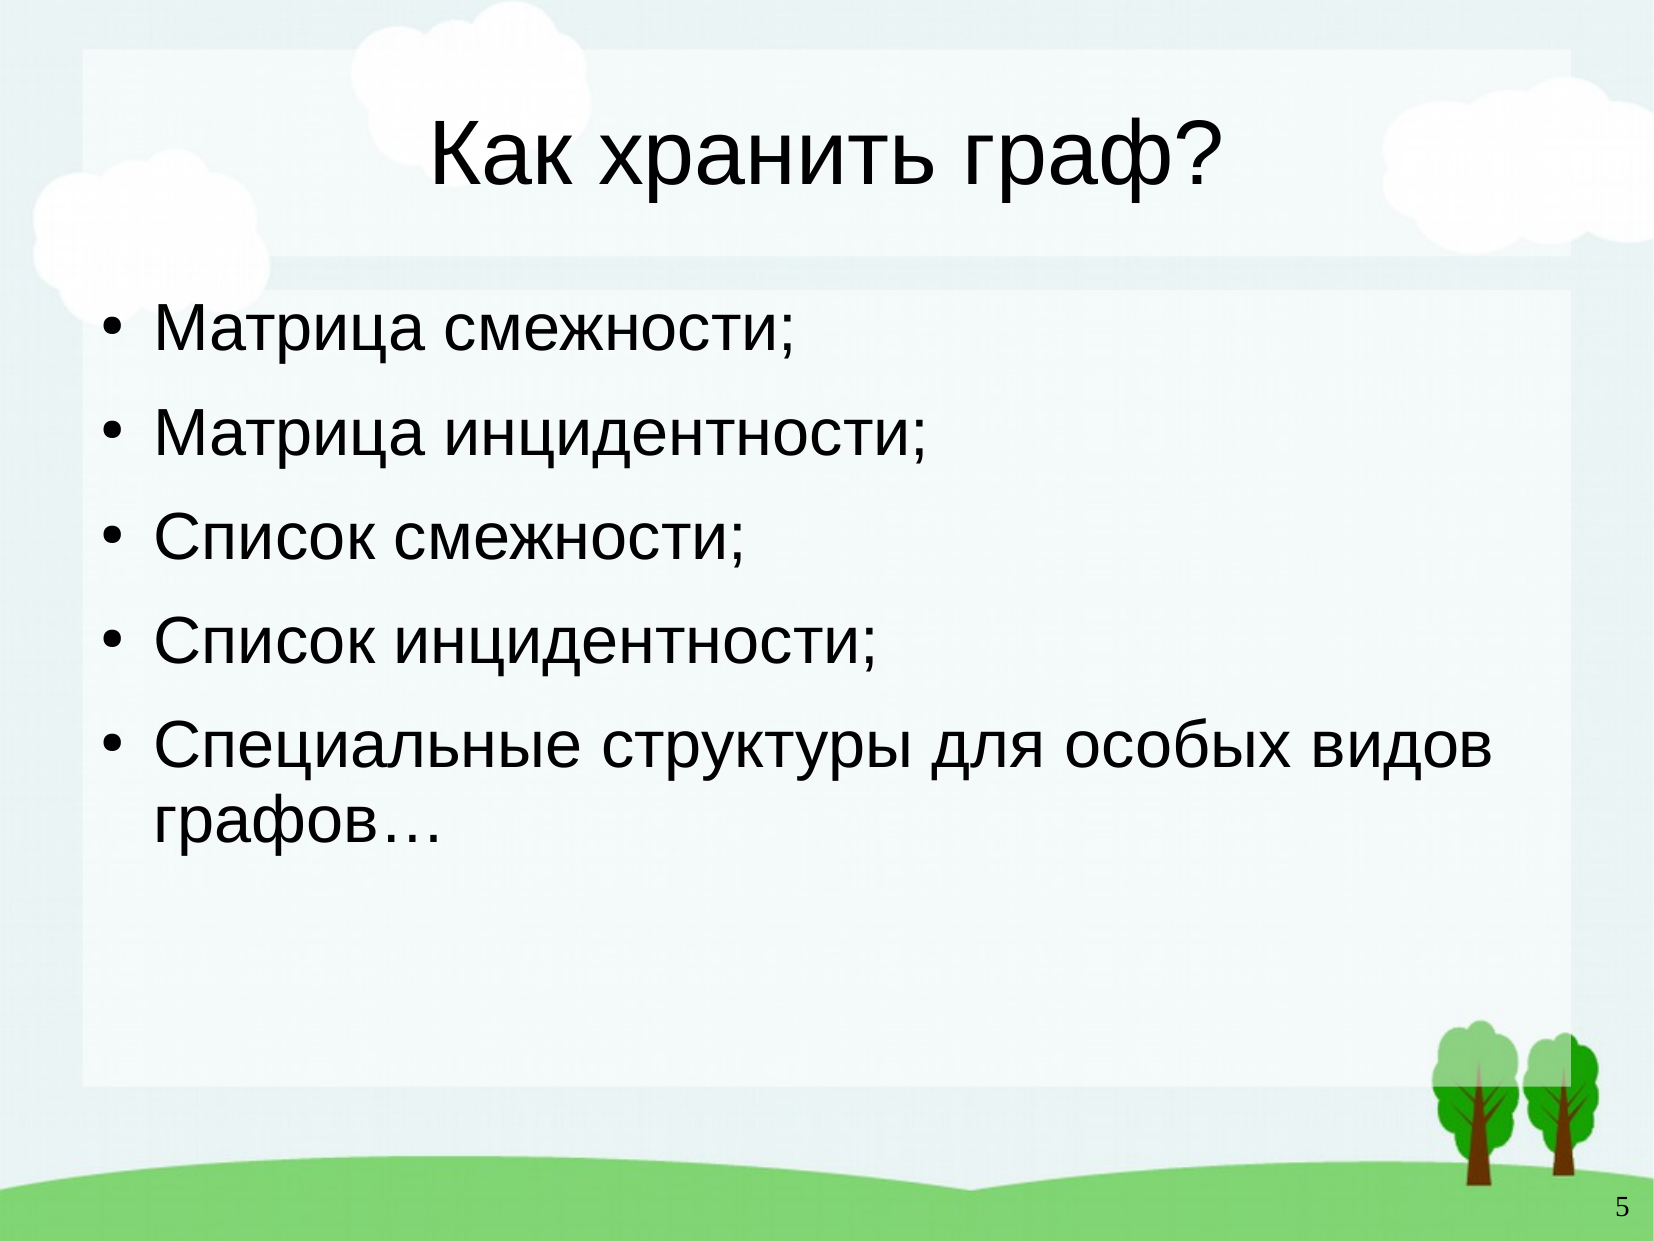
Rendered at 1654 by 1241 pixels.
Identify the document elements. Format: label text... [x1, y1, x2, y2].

list Матрица смежности; Матрица инцидентности; Список смежности; Список инцидентности; Специальные структуры для особых видов графов… [82, 290, 1571, 1087]
title Как хранить граф? [82, 49, 1571, 257]
picture [0, 0, 1654, 1241]
